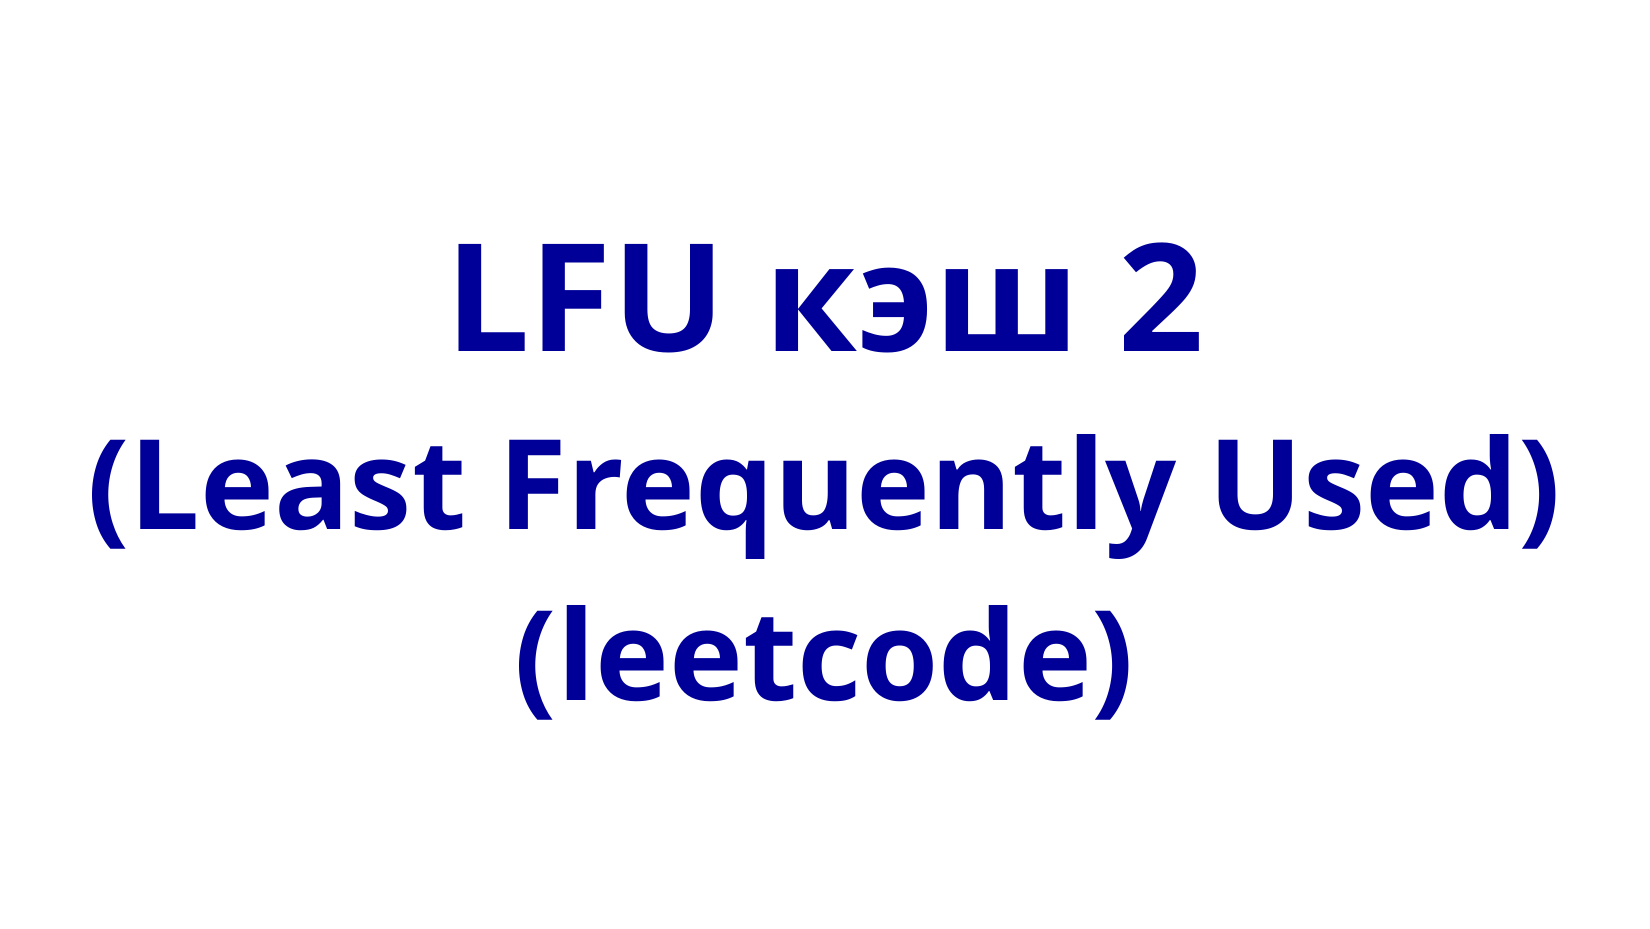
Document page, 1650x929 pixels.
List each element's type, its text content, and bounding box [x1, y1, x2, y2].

subtitle LFU кэш 2 (Least Frequently Used) (leetcode) [0, 0, 1650, 929]
